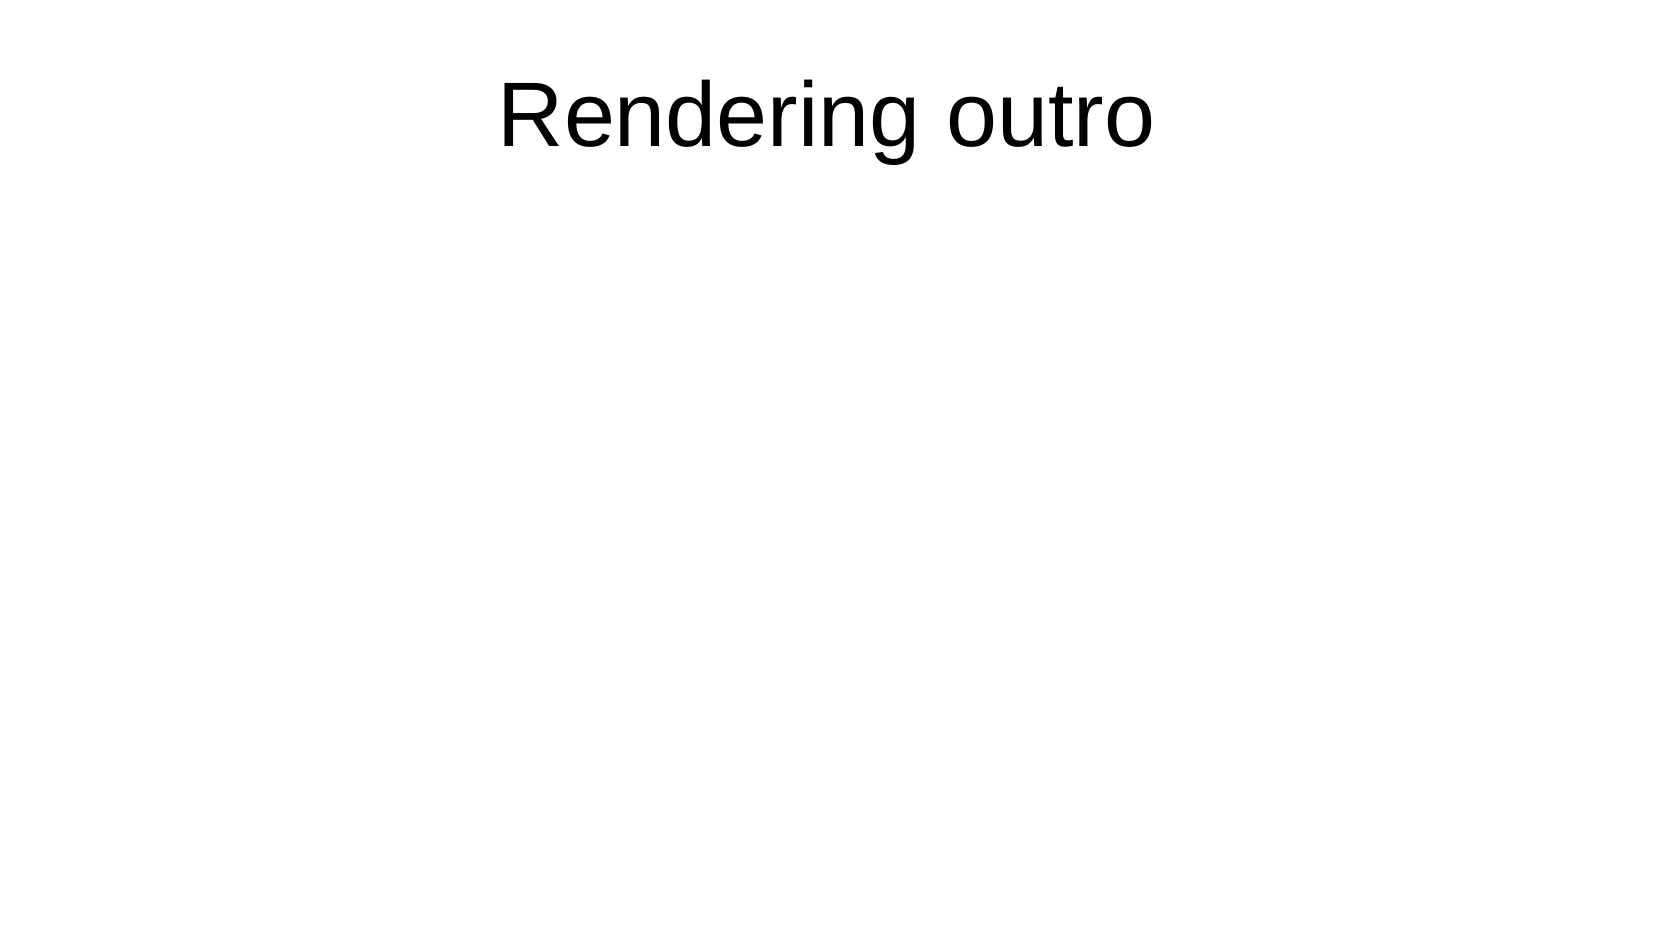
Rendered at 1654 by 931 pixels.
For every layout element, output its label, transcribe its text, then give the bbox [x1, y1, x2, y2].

title Rendering outro [82, 37, 1571, 193]
